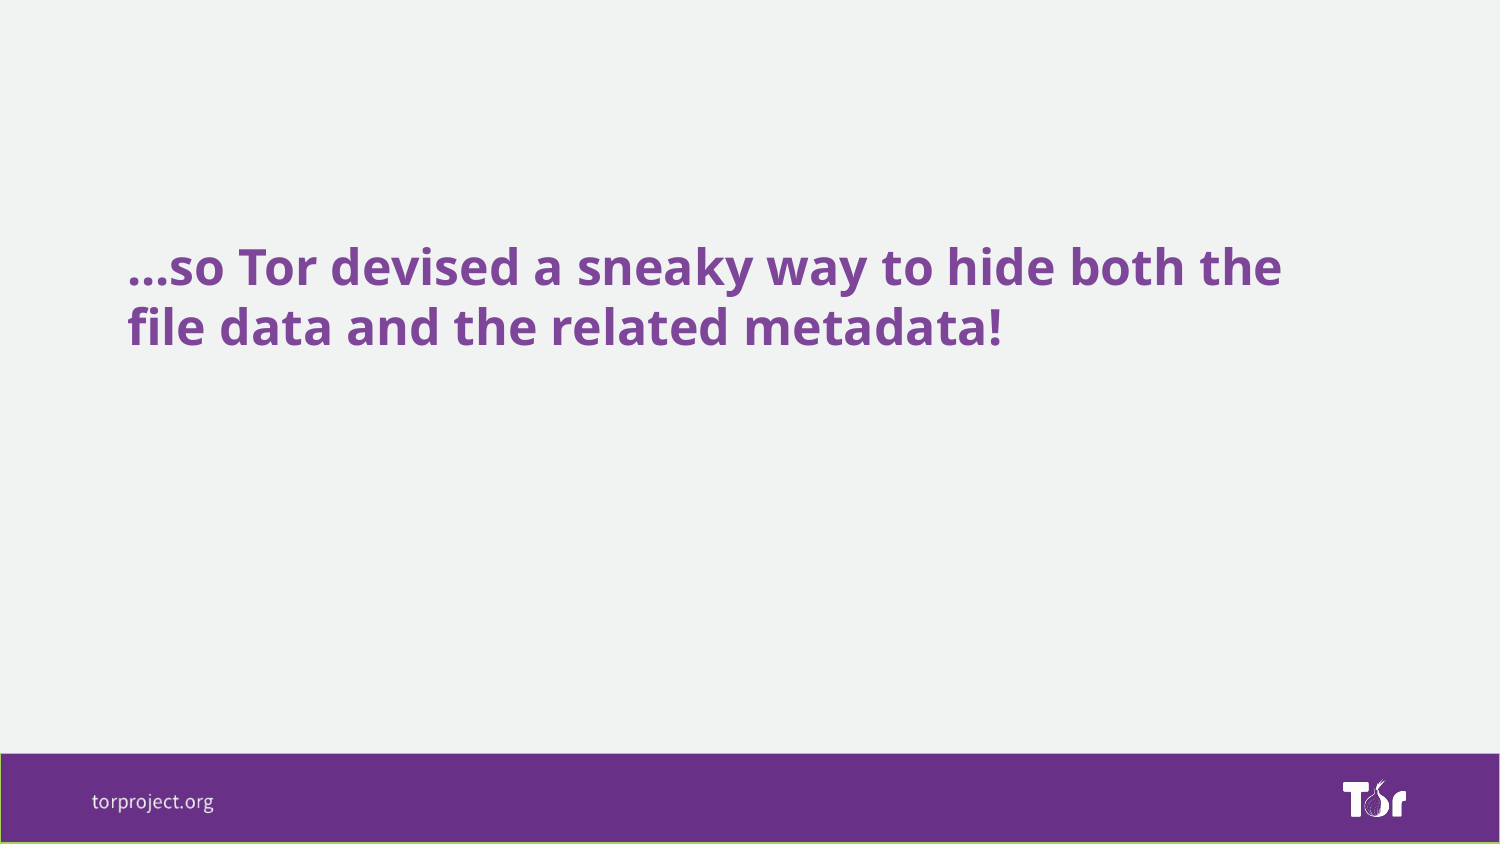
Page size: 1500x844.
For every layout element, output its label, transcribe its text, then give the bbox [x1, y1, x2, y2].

picture [75, 780, 604, 821]
text_box ...so Tor devised a sneaky way to hide both the file data and the related metadata! [112, 148, 1388, 443]
picture [1343, 778, 1406, 817]
